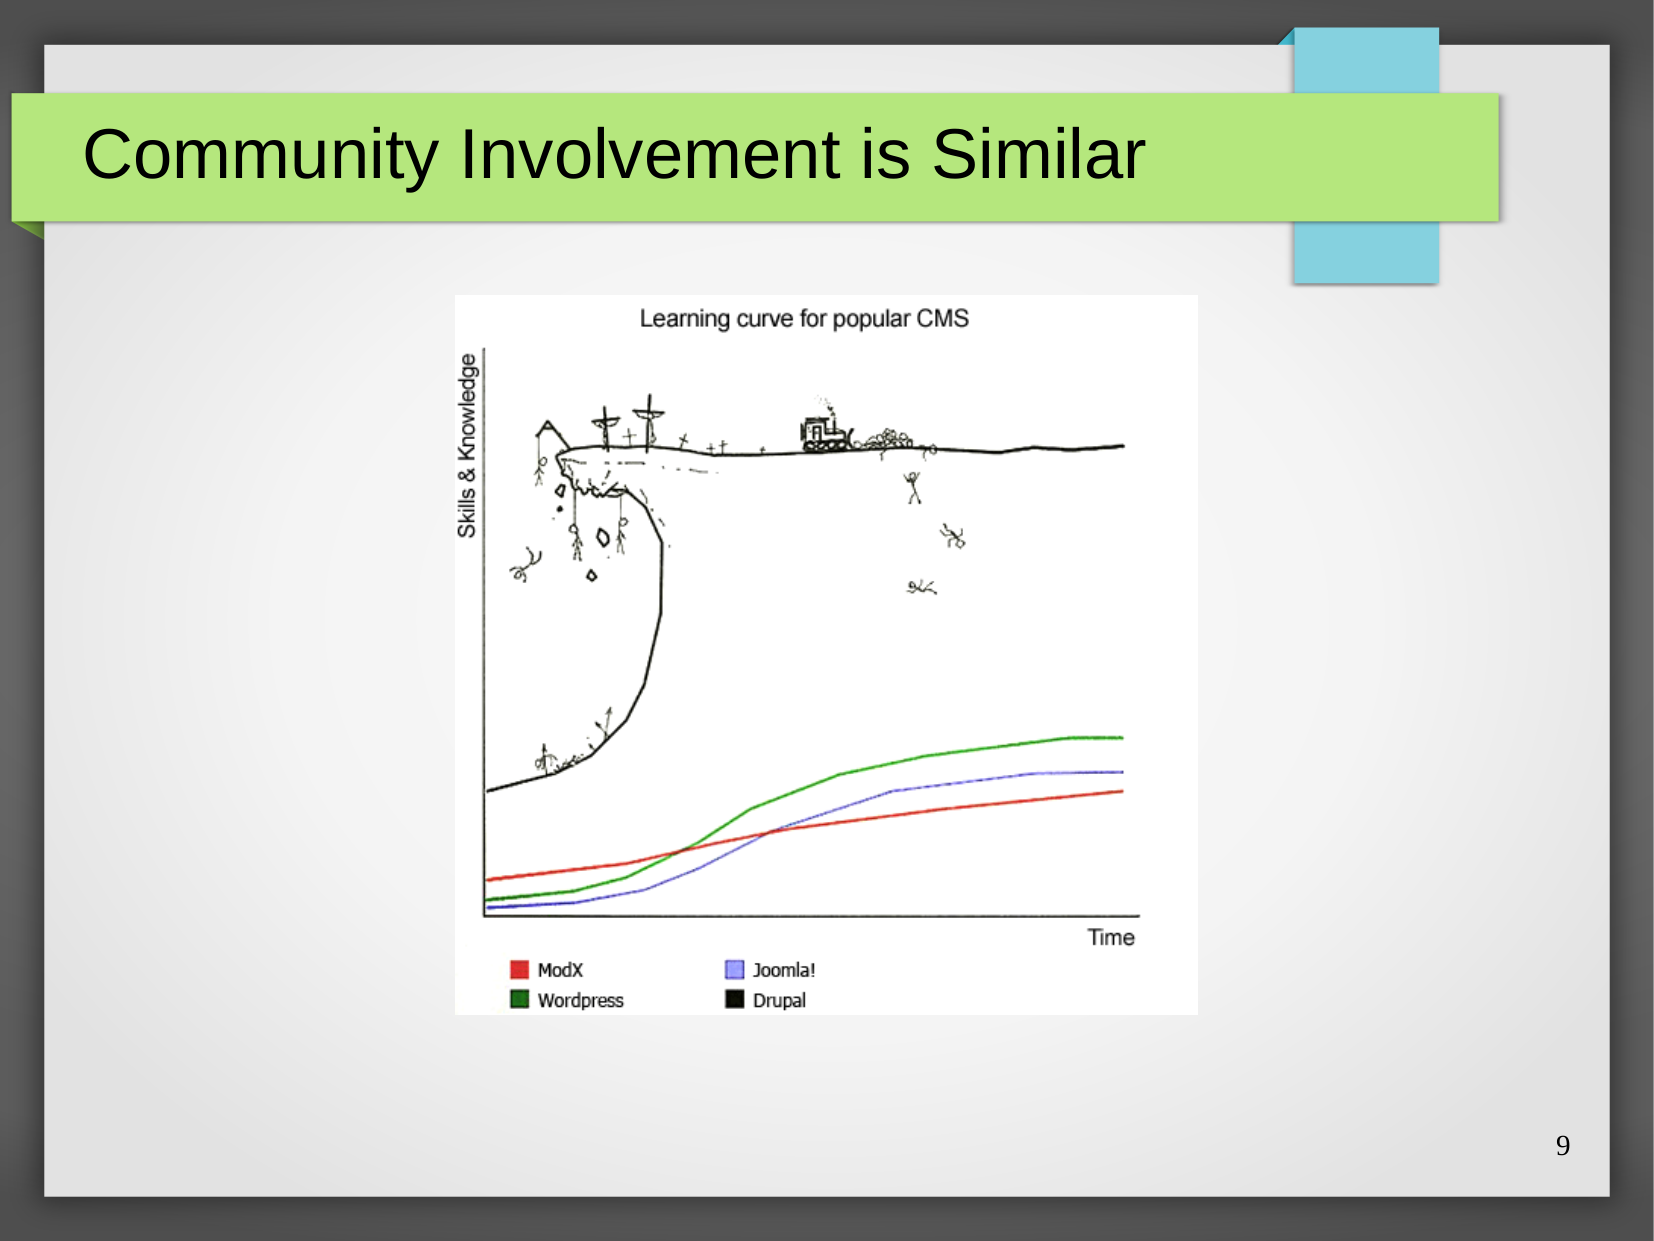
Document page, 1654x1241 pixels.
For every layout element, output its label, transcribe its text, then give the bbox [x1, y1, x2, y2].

title Community Involvement is Similar [82, 94, 1264, 213]
picture [0, 0, 1654, 1241]
